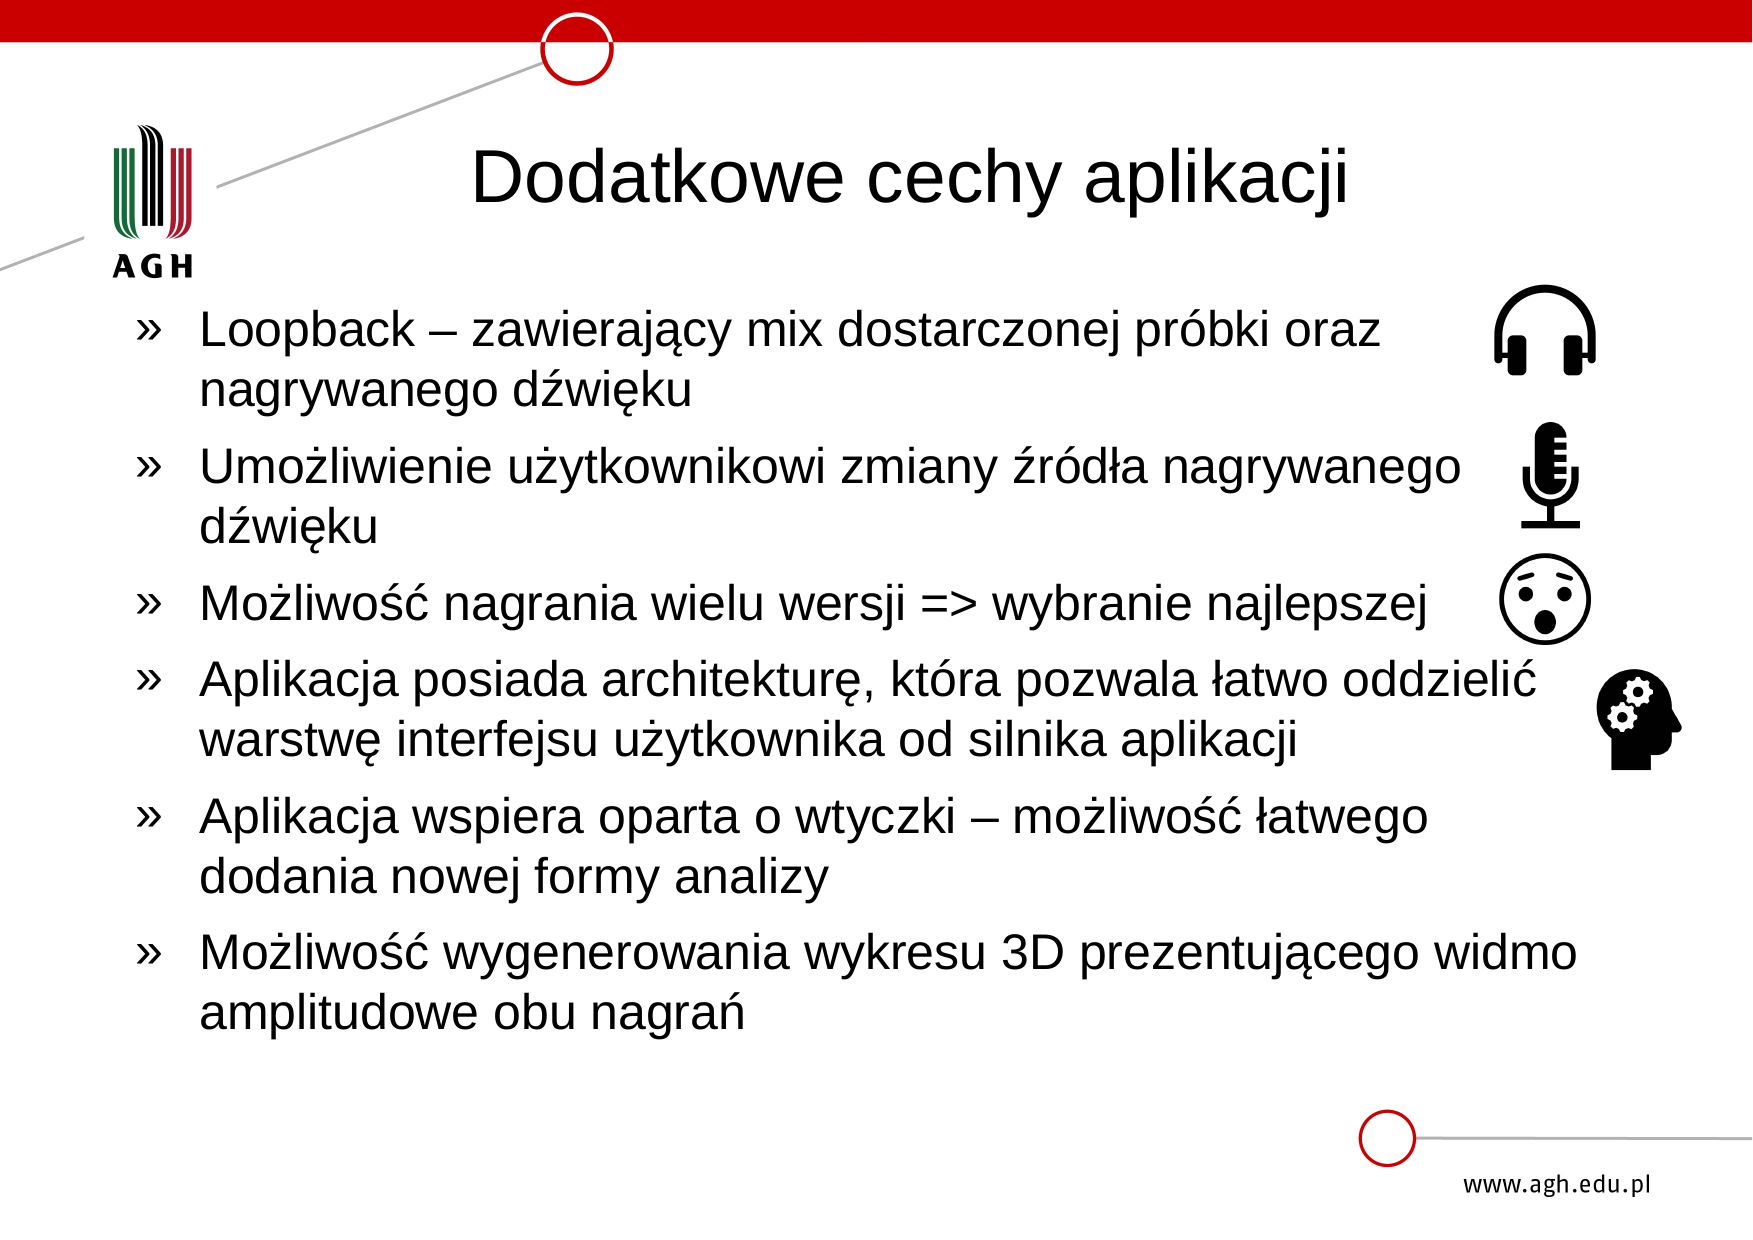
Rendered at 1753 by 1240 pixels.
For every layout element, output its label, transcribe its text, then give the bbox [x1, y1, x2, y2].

picture [0, 0, 1753, 1240]
list Loopback – zawierający mix dostarczonej próbki oraz nagrywanego dźwięku Umożliwienie użytkownikowi zmiany źródła nagrywanego dźwięku Możliwość nagrania wielu wersji => wybranie najlepszej Aplikacja posiada architekturę, która pozwala łatwo oddzielić warstwę interfejsu użytkownika od silnika aplikacji Aplikacja wspiera oparta o wtyczki – możliwość łatwego dodania nowej formy analizy Możliwość wygenerowania wykresu 3D prezentującego widmo amplitudowe obu nagrań [120, 289, 1632, 1117]
title Dodatkowe cechy aplikacji [155, 120, 1667, 260]
